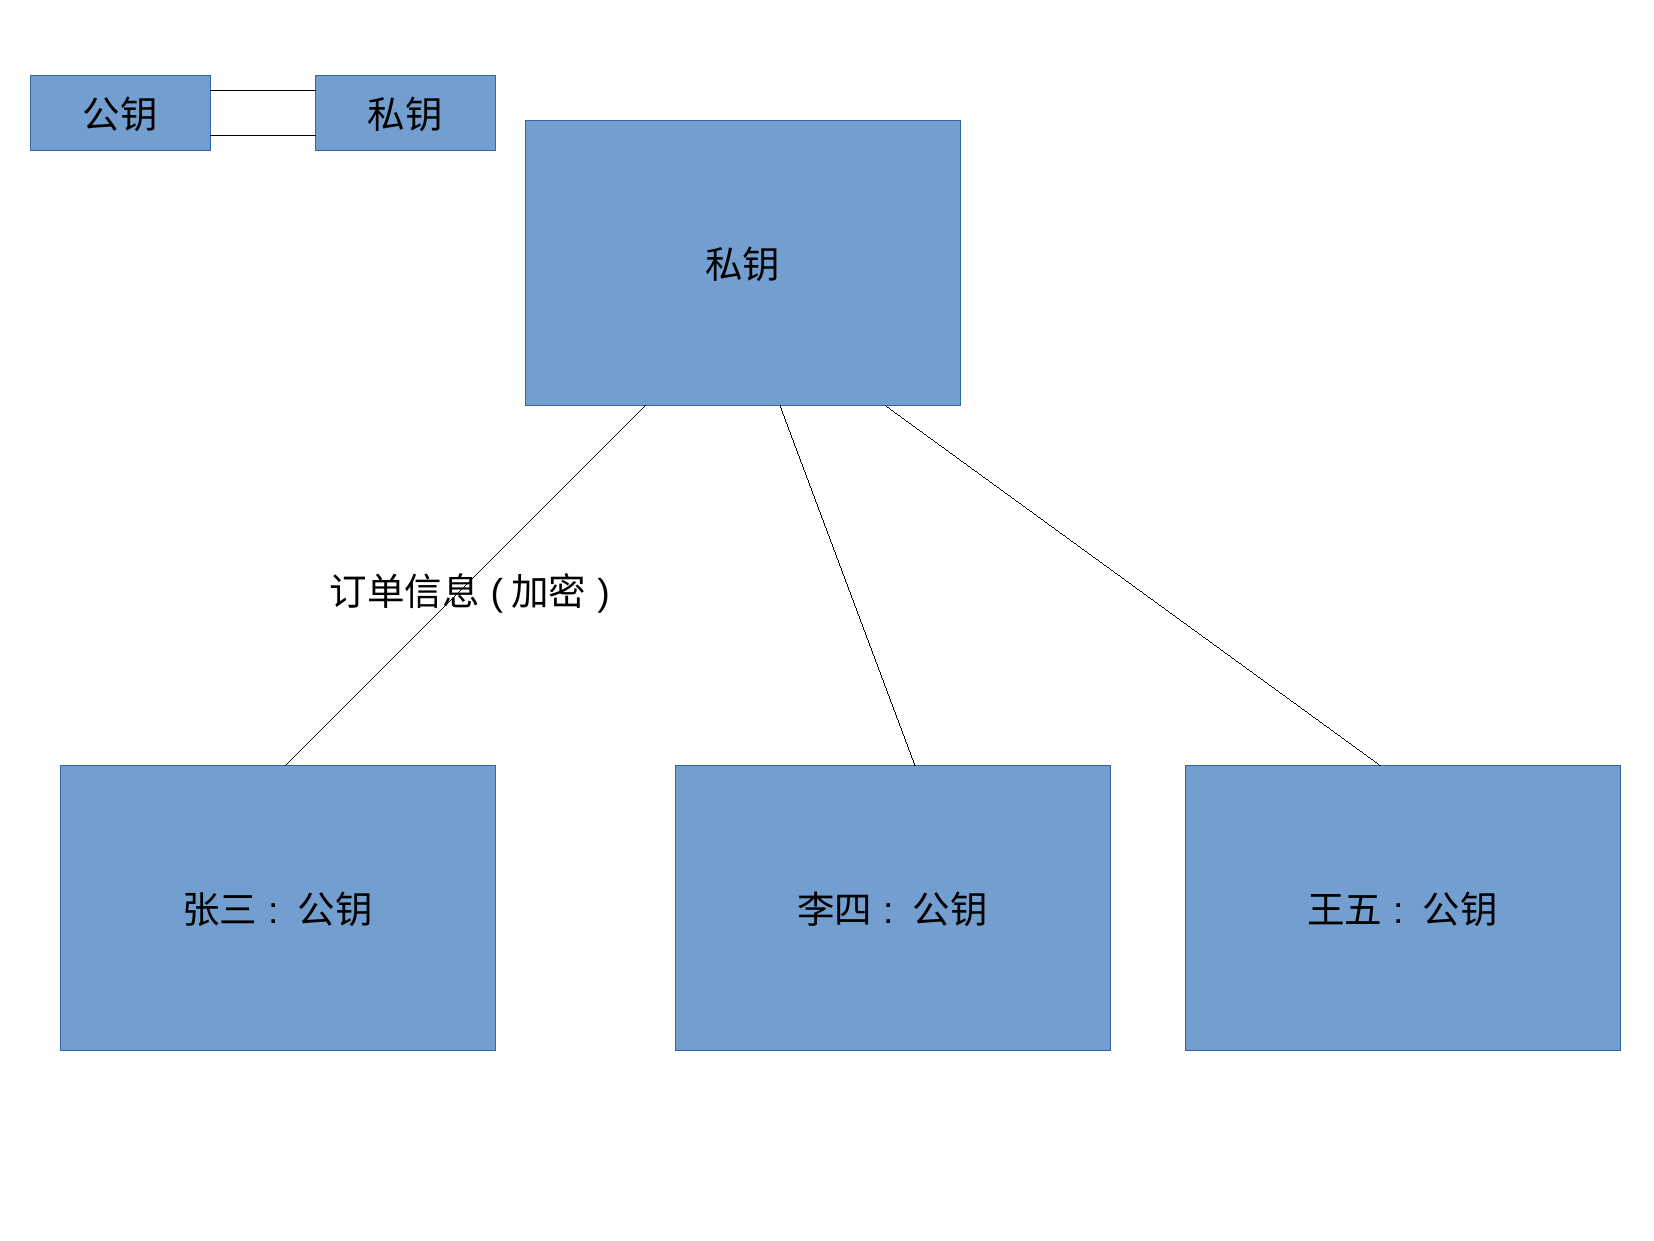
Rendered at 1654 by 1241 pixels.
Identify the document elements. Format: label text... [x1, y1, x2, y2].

text_box 私钥 [315, 75, 496, 151]
text_box 王五: 公钥 [1185, 765, 1621, 1051]
text_box 公钥 [30, 75, 211, 151]
text_box 李四: 公钥 [675, 765, 1111, 1051]
text_box 张三: 公钥 [60, 765, 496, 1051]
text_box 订单信息(加密) [315, 555, 626, 626]
text_box 私钥 [525, 120, 961, 406]
